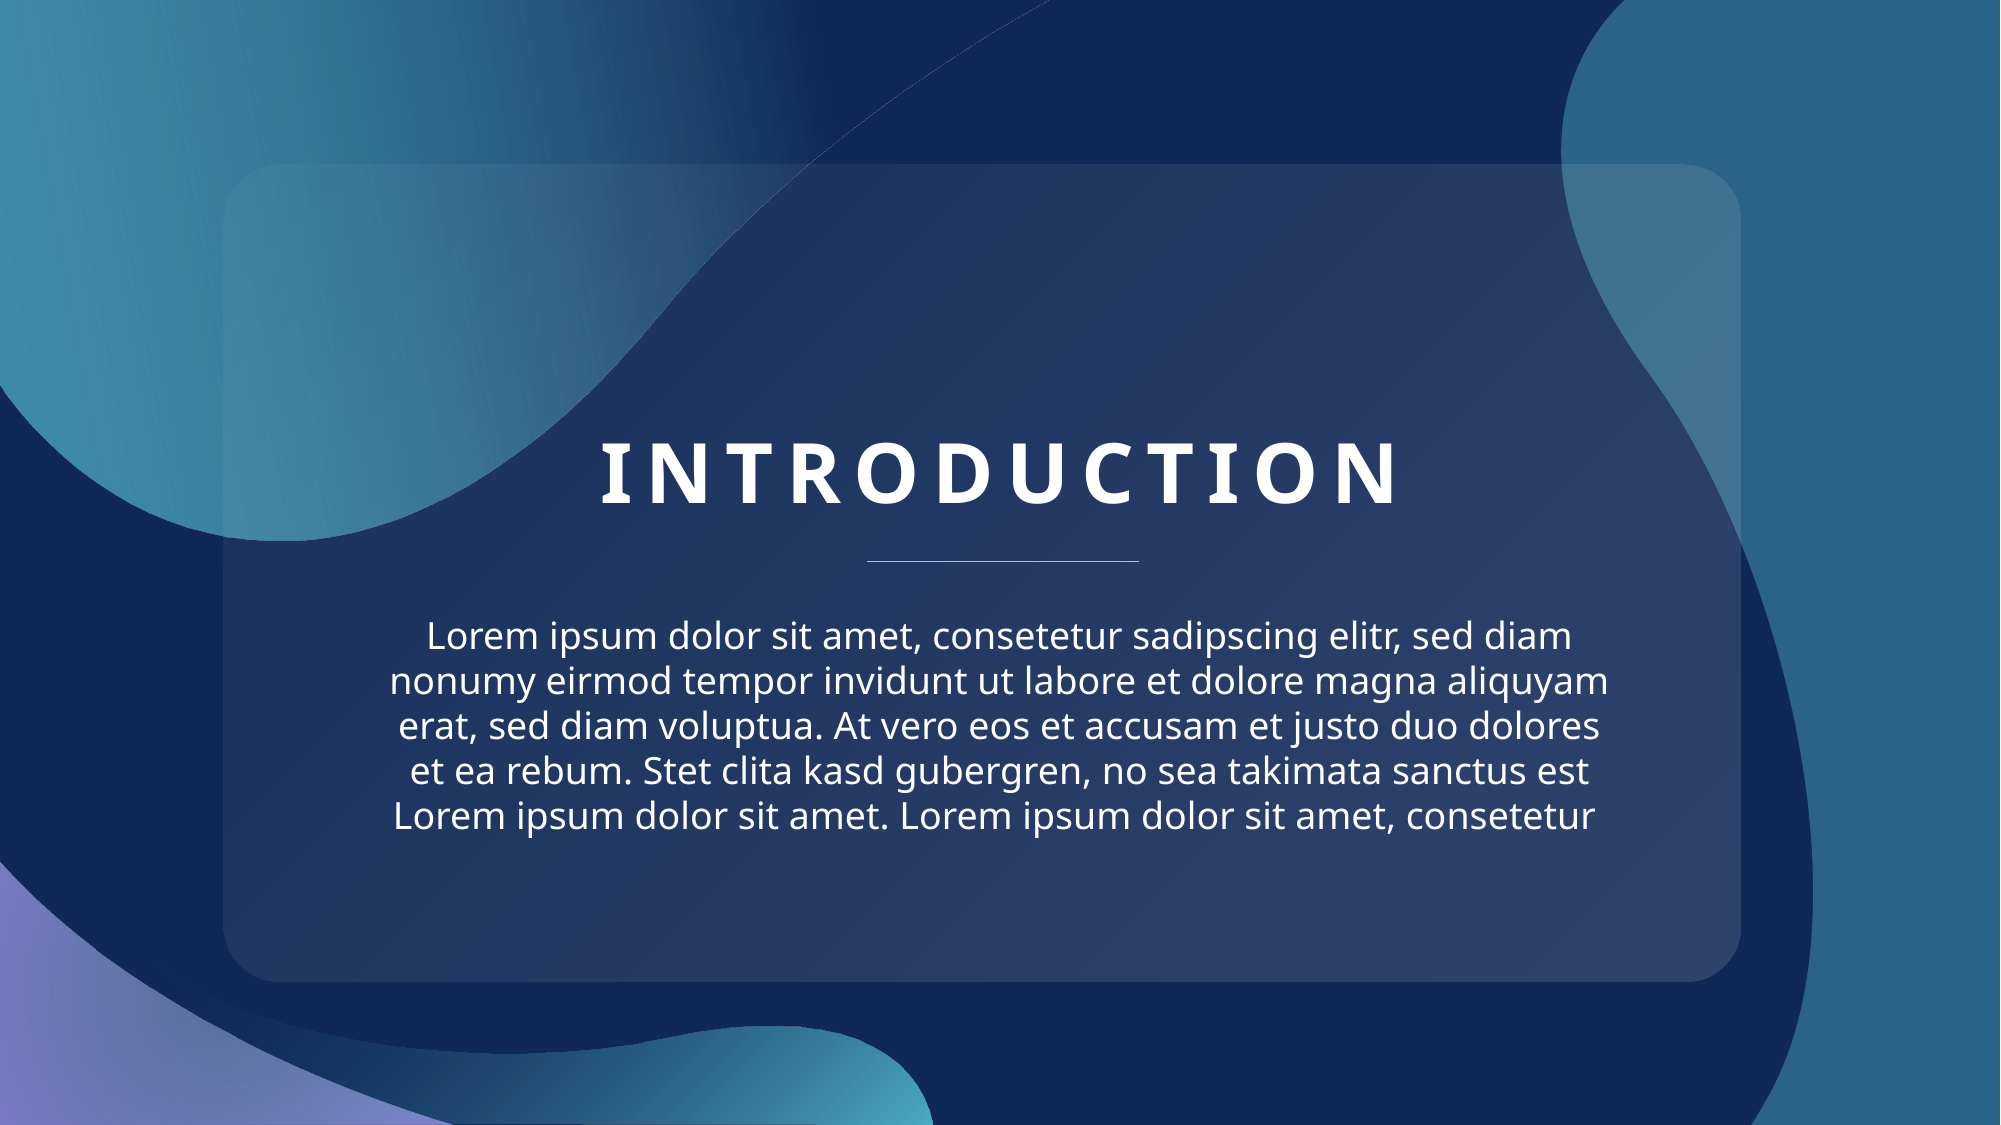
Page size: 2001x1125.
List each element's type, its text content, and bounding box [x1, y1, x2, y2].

subtitle Lorem ipsum dolor sit amet, consetetur sadipscing elitr, sed diam nonumy eirmod tempor invidunt ut labore et dolore magna aliquyam erat, sed diam voluptua. At vero eos et accusam et justo duo dolores et ea rebum. Stet clita kasd gubergren, no sea takimata sanctus est Lorem ipsum dolor sit amet. Lorem ipsum dolor sit amet, consetetur [365, 604, 1635, 791]
title INTRODUCTION [365, 353, 1635, 530]
